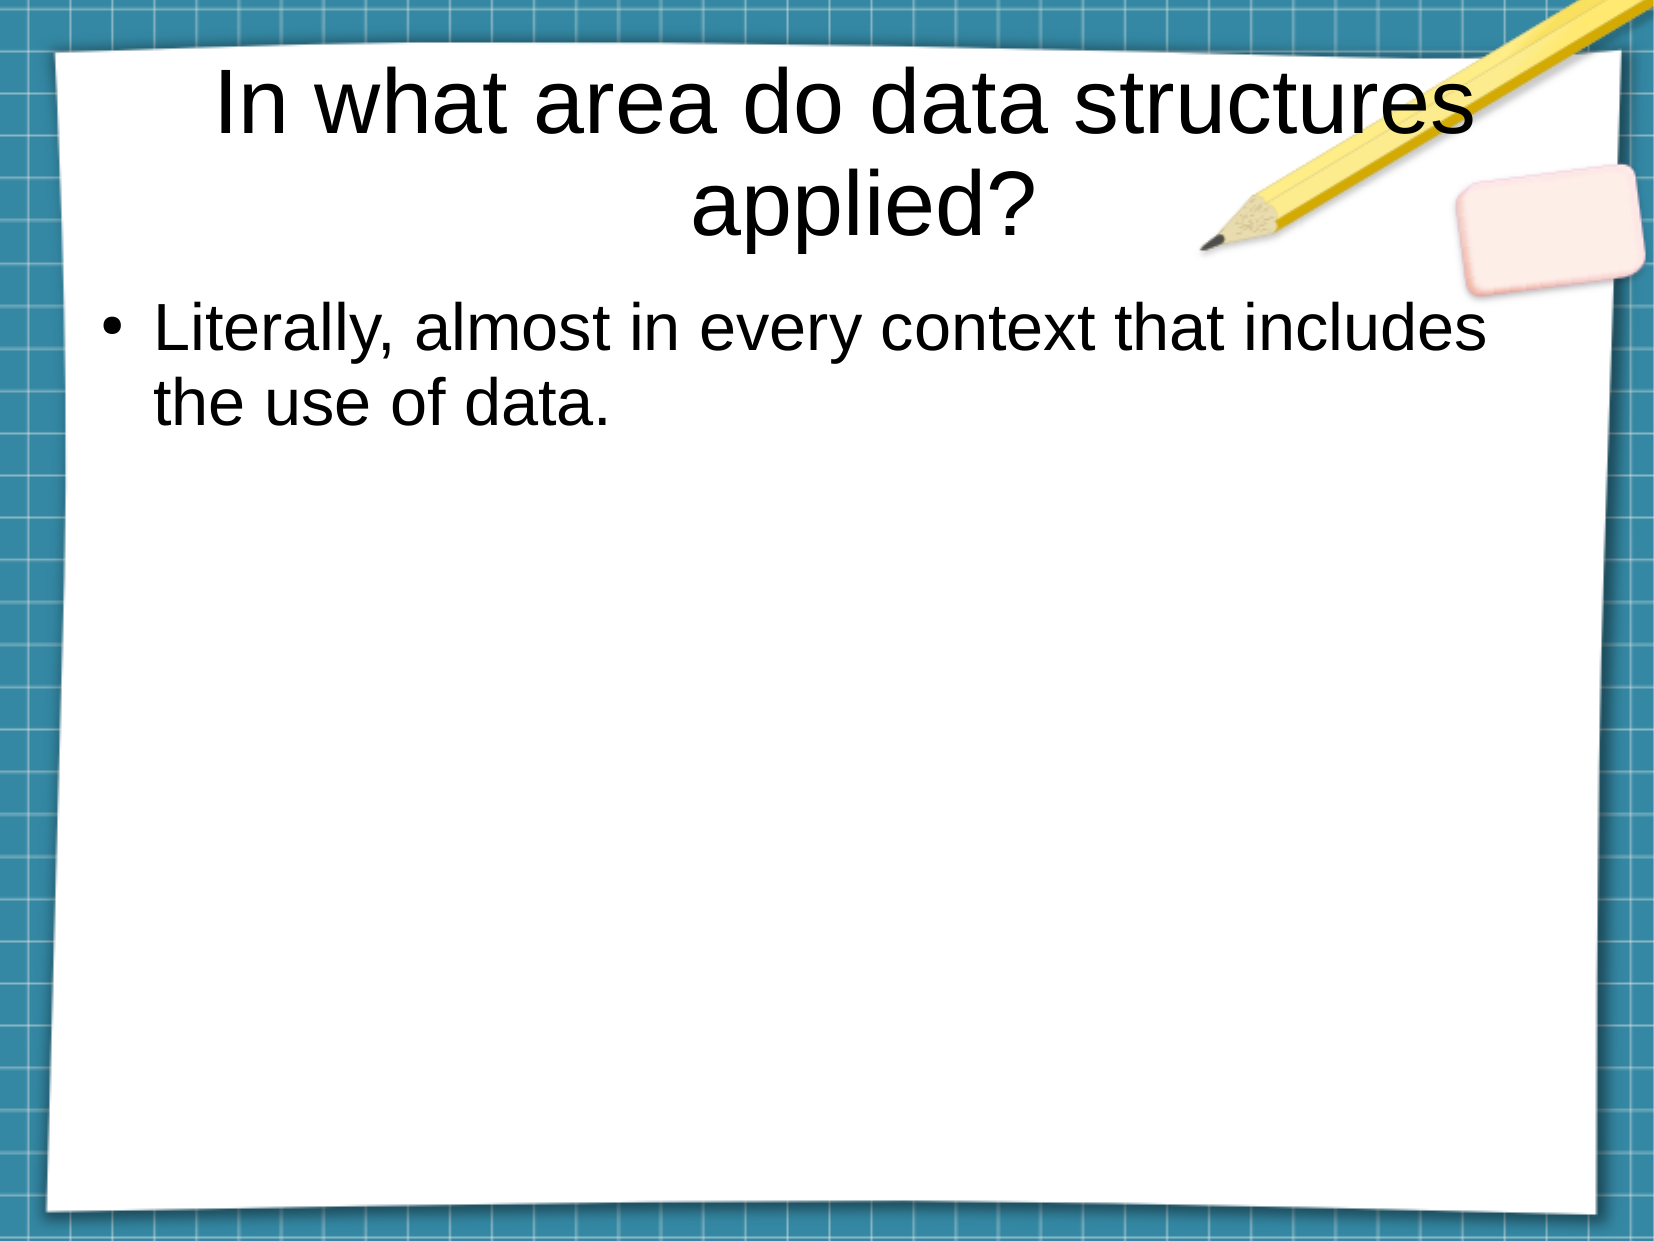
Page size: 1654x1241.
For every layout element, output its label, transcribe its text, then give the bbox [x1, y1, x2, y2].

picture [0, 0, 1654, 1241]
list Literally, almost in every context that includes the use of data. [82, 290, 1571, 1010]
title In what area do data structures applied? [82, 49, 1571, 257]
